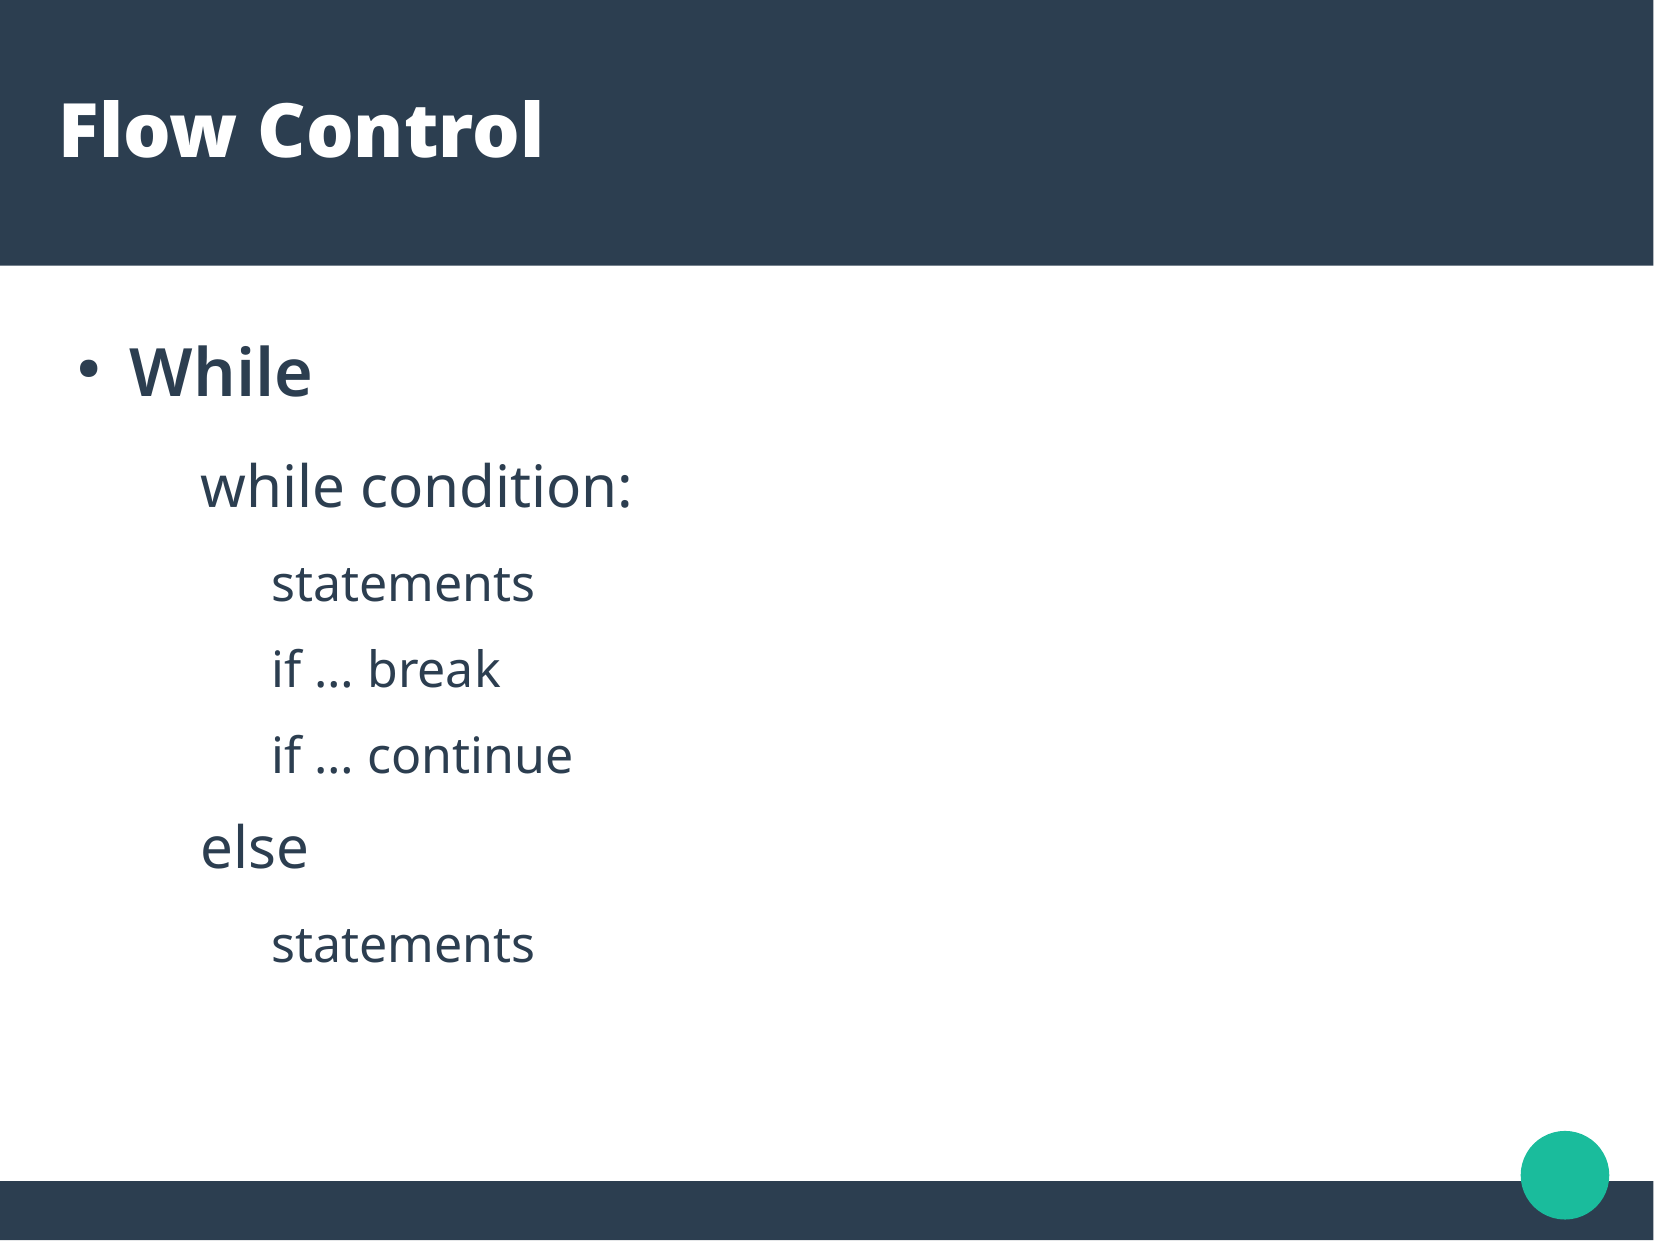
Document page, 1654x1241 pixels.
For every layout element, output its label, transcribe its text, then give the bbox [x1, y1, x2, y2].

list While while condition: statements if … break if … continue else statements [59, 324, 1595, 1152]
title Flow Control [59, 49, 1595, 207]
